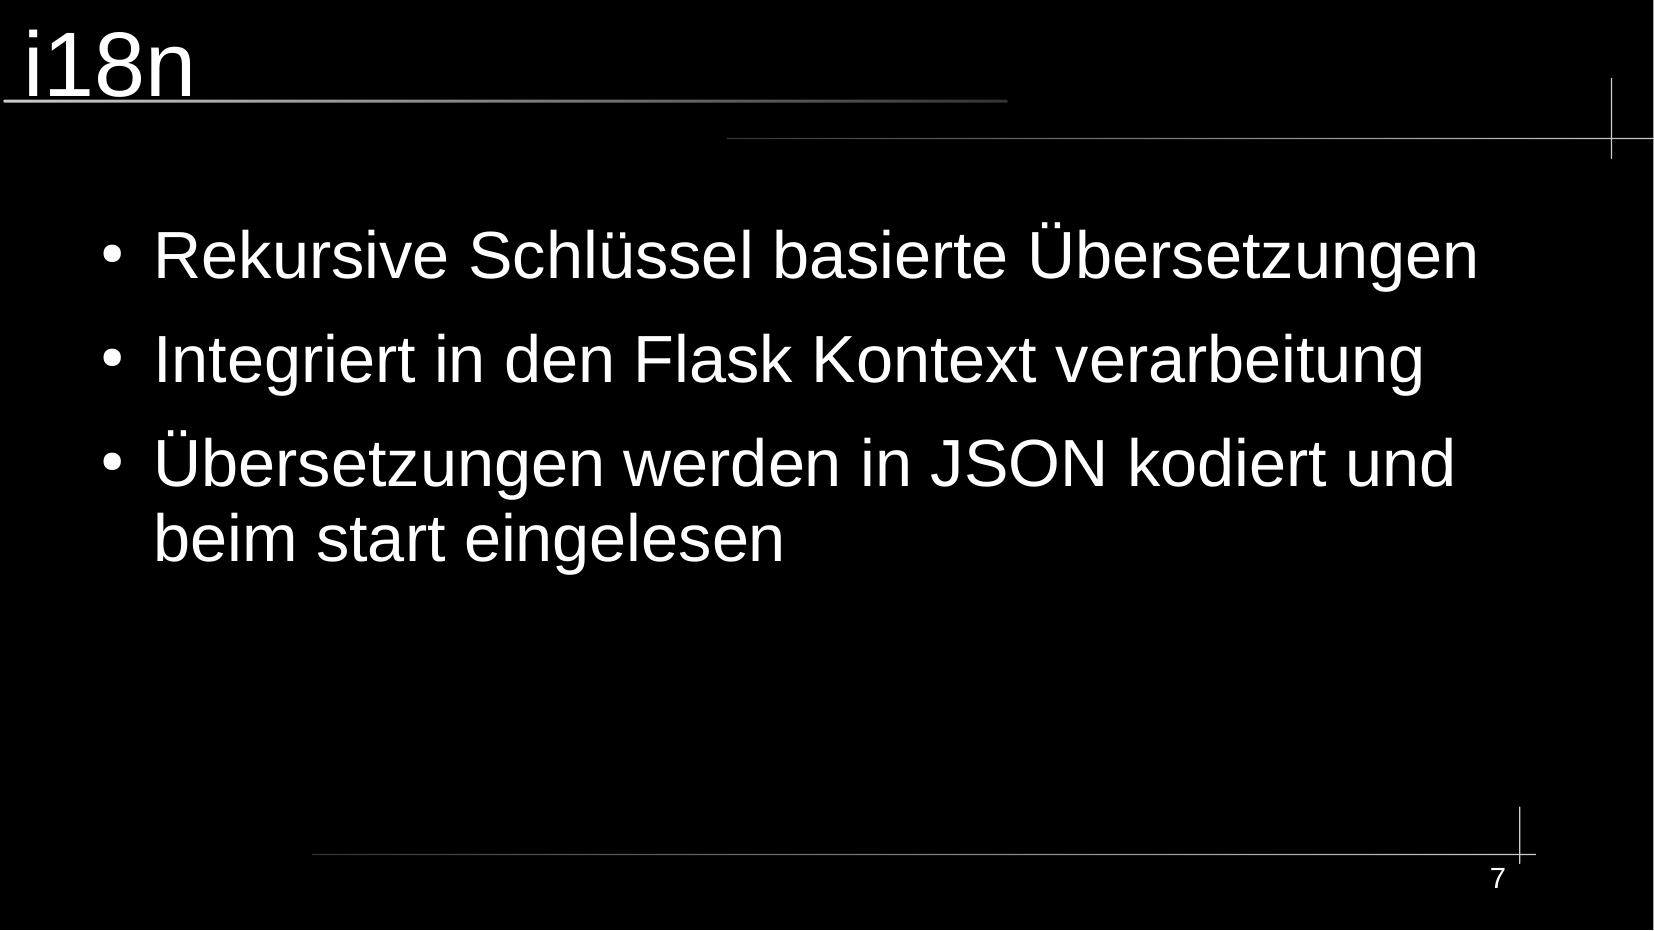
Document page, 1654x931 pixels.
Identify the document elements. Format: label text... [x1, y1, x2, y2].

title i18n [23, 11, 1589, 119]
list Rekursive Schlüssel basierte Übersetzungen Integriert in den Flask Kontext verarbeitung Übersetzungen werden in JSON kodiert und beim start eingelesen [82, 217, 1571, 758]
